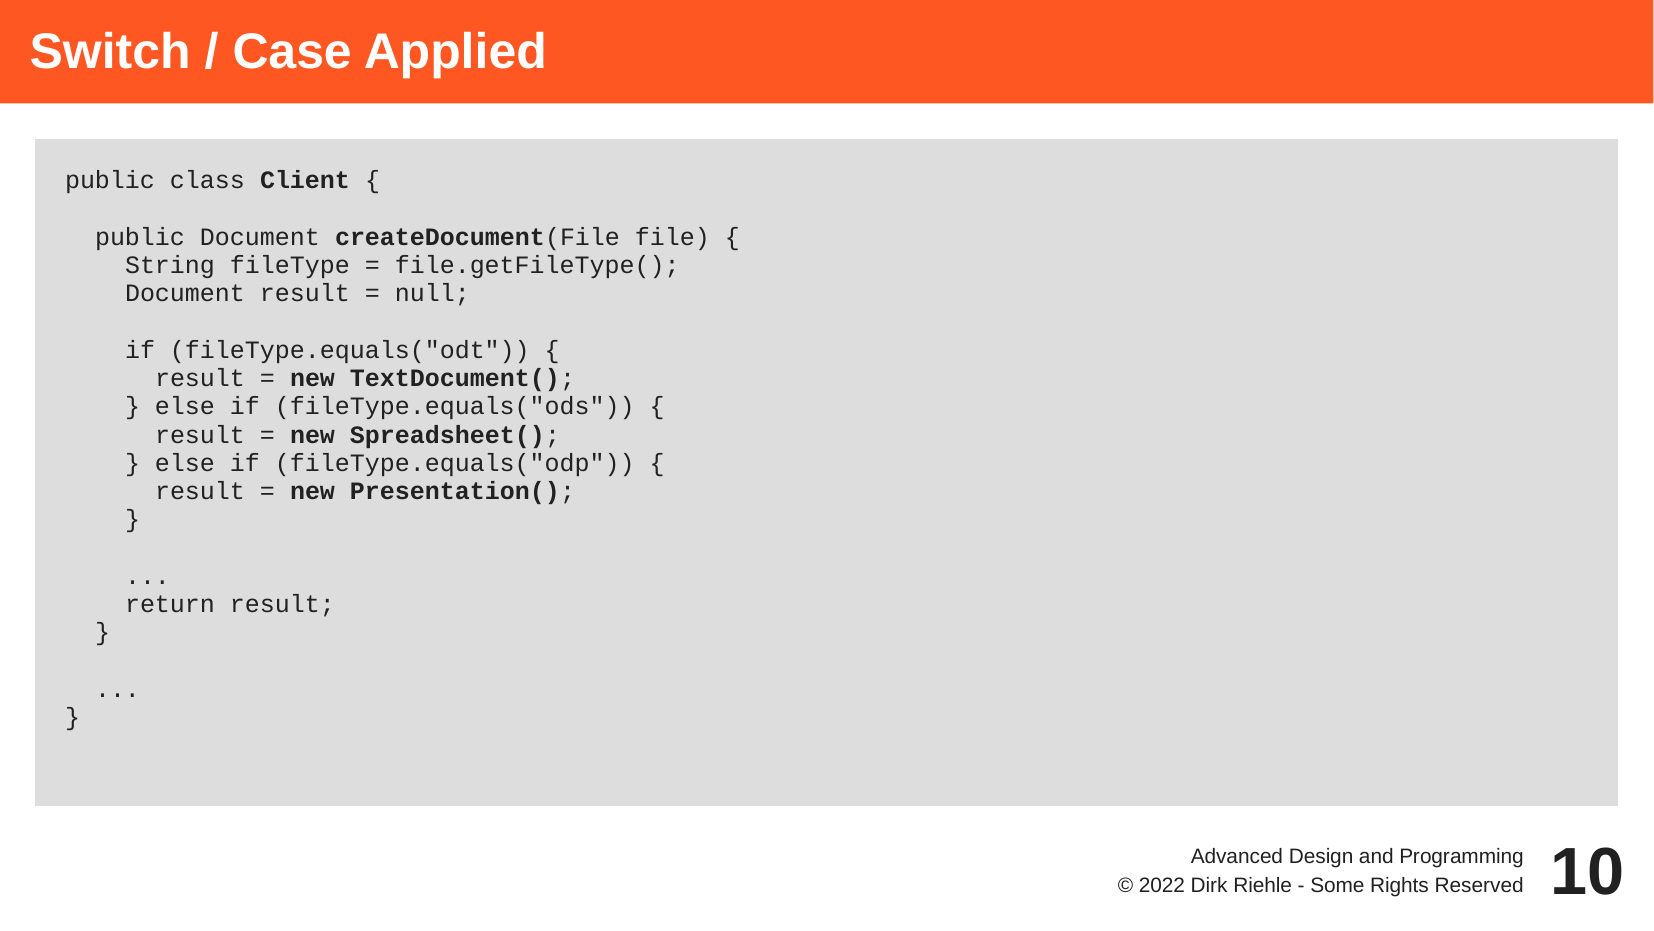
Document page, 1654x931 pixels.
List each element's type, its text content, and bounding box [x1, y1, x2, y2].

title Switch / Case Applied [0, 0, 1654, 104]
list public class Client { public Document createDocument(File file) { String fileType = file.getFileType(); Document result = null; if (fileType.equals("odt")) { result = new TextDocument(); } else if (fileType.equals("ods")) { result = new Spreadsheet(); } else if (fileType.equals("odp")) { result = new Presentation(); } ... return result; } ... } [29, 132, 1625, 813]
